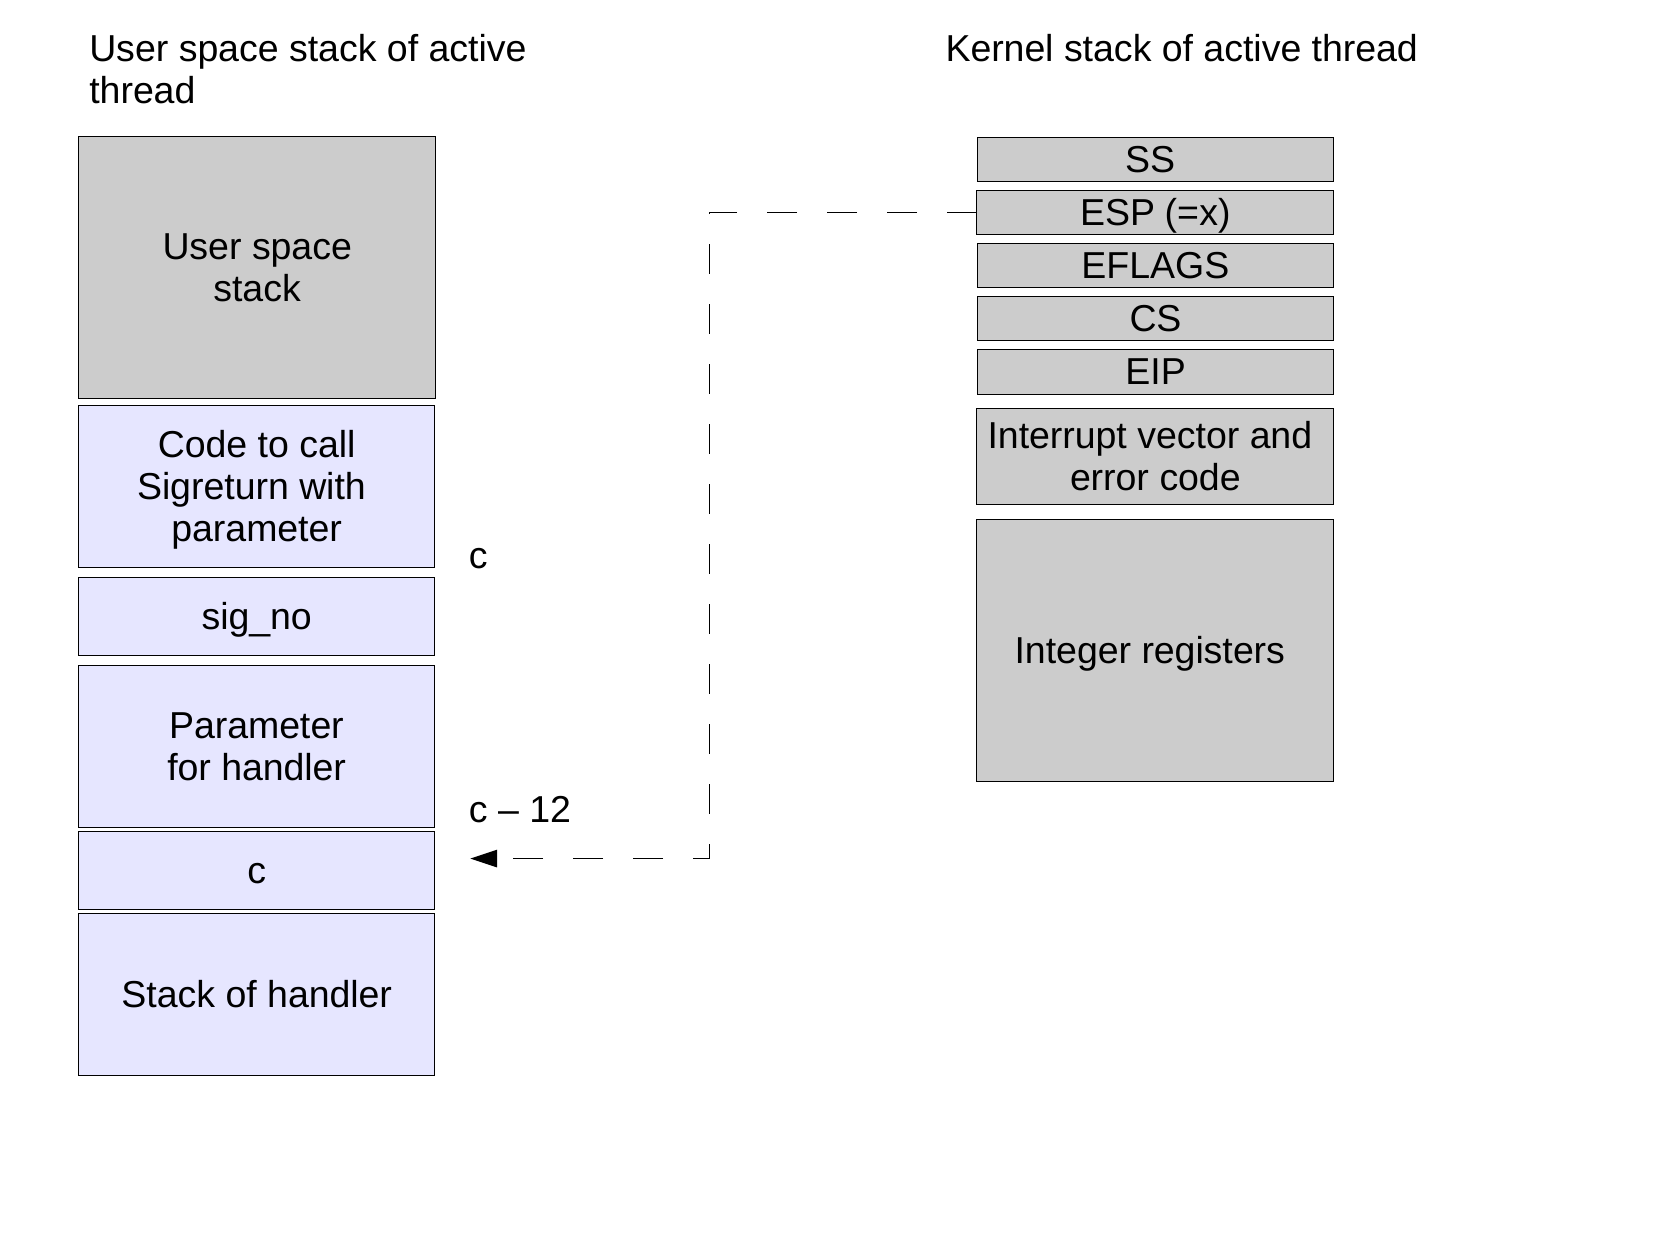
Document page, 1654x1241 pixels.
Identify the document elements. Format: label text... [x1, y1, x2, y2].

text_box Parameter for handler [78, 665, 435, 828]
text_box User space stack [78, 136, 436, 399]
text_box User space stack of active thread [74, 19, 620, 119]
text_box Integer registers [976, 519, 1334, 782]
text_box c – 12 [454, 781, 754, 839]
text_box c [454, 527, 754, 585]
text_box Kernel stack of active thread [930, 19, 1476, 77]
text_box sig_no [78, 577, 435, 656]
text_box ESP (=x) [976, 190, 1334, 235]
text_box c [78, 831, 435, 910]
text_box Interrupt vector and error code [976, 408, 1334, 505]
text_box SS [977, 137, 1334, 182]
text_box EFLAGS [977, 243, 1334, 288]
text_box CS [977, 296, 1334, 341]
text_box EIP [977, 349, 1334, 395]
text_box Stack of handler [78, 913, 435, 1076]
text_box Code to call Sigreturn with parameter [78, 405, 435, 568]
